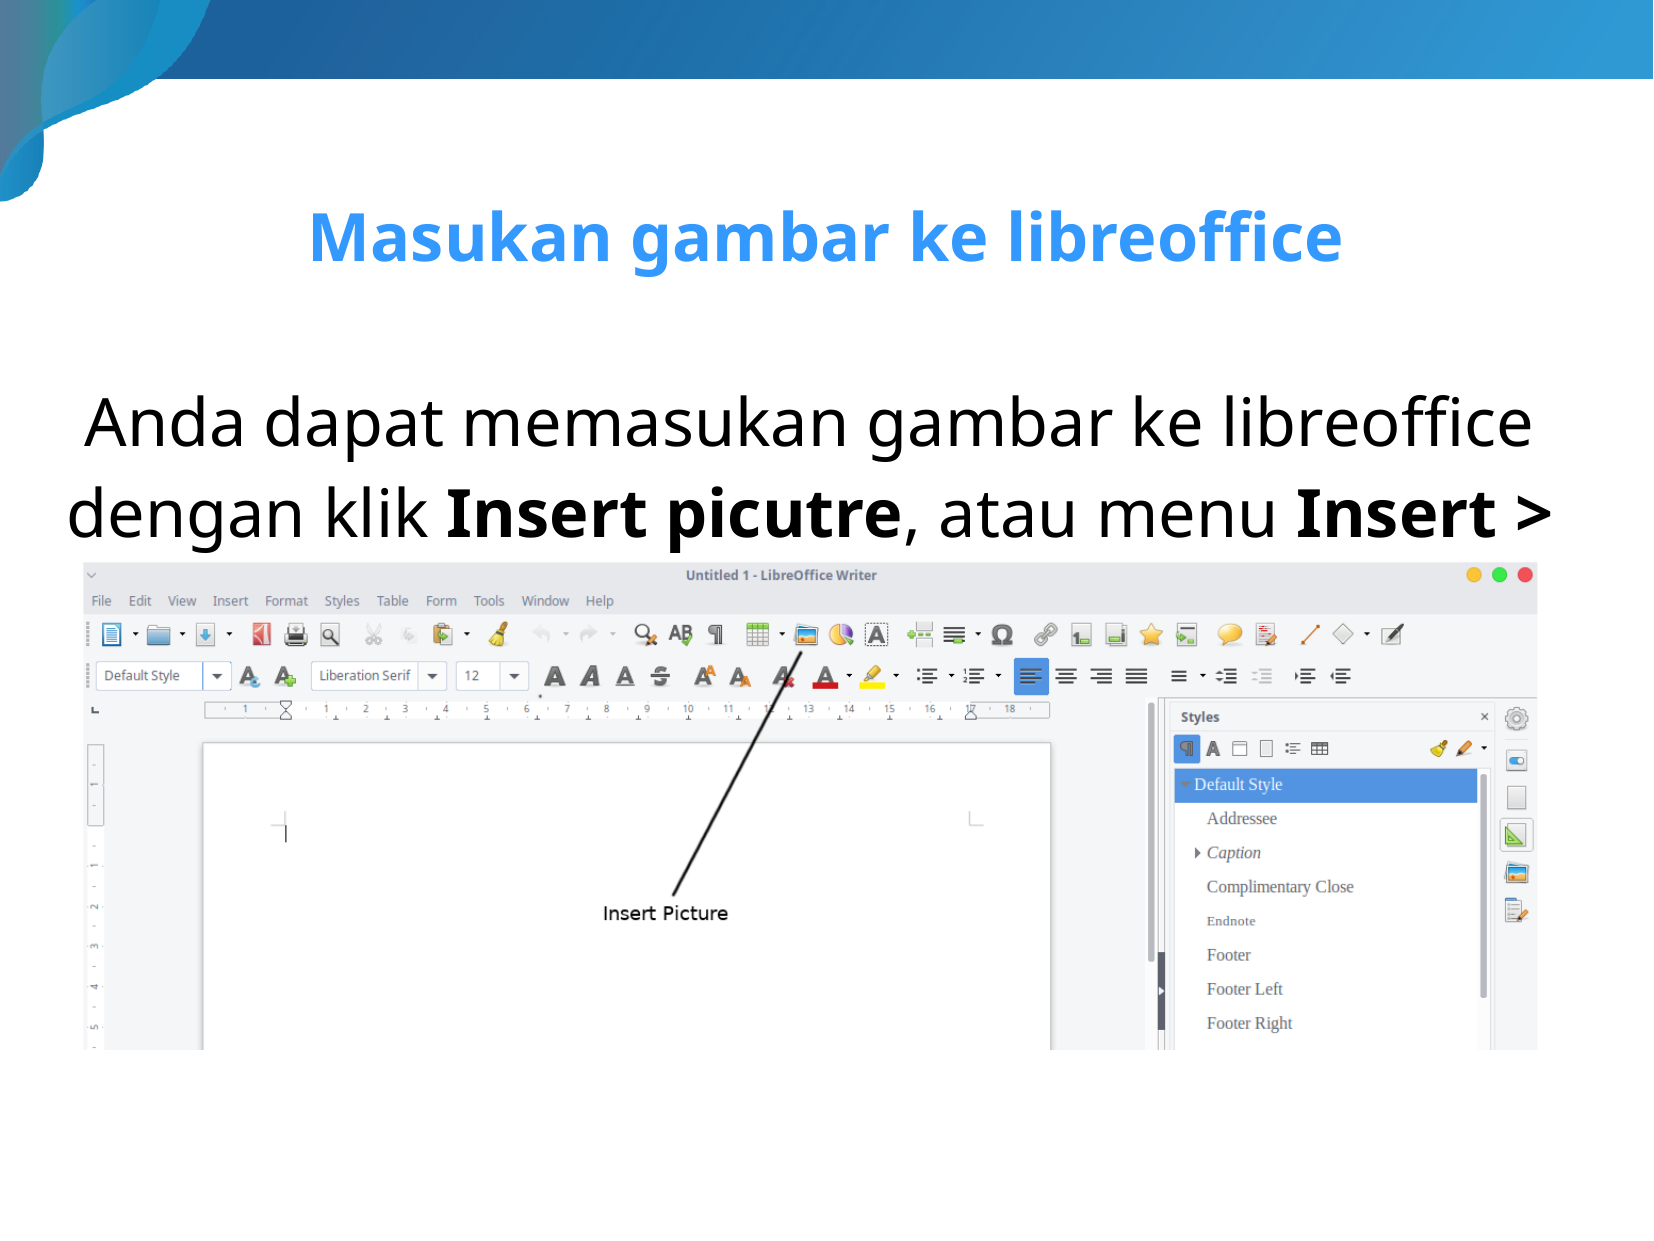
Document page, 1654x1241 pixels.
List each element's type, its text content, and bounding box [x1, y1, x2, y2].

subtitle Anda dapat memasukan gambar ke libreoffice dengan klik Insert picutre, atau menu Insert > Picture. [45, 375, 1576, 1095]
title Masukan gambar ke libreoffice [82, 132, 1571, 340]
picture [0, 0, 1653, 1241]
